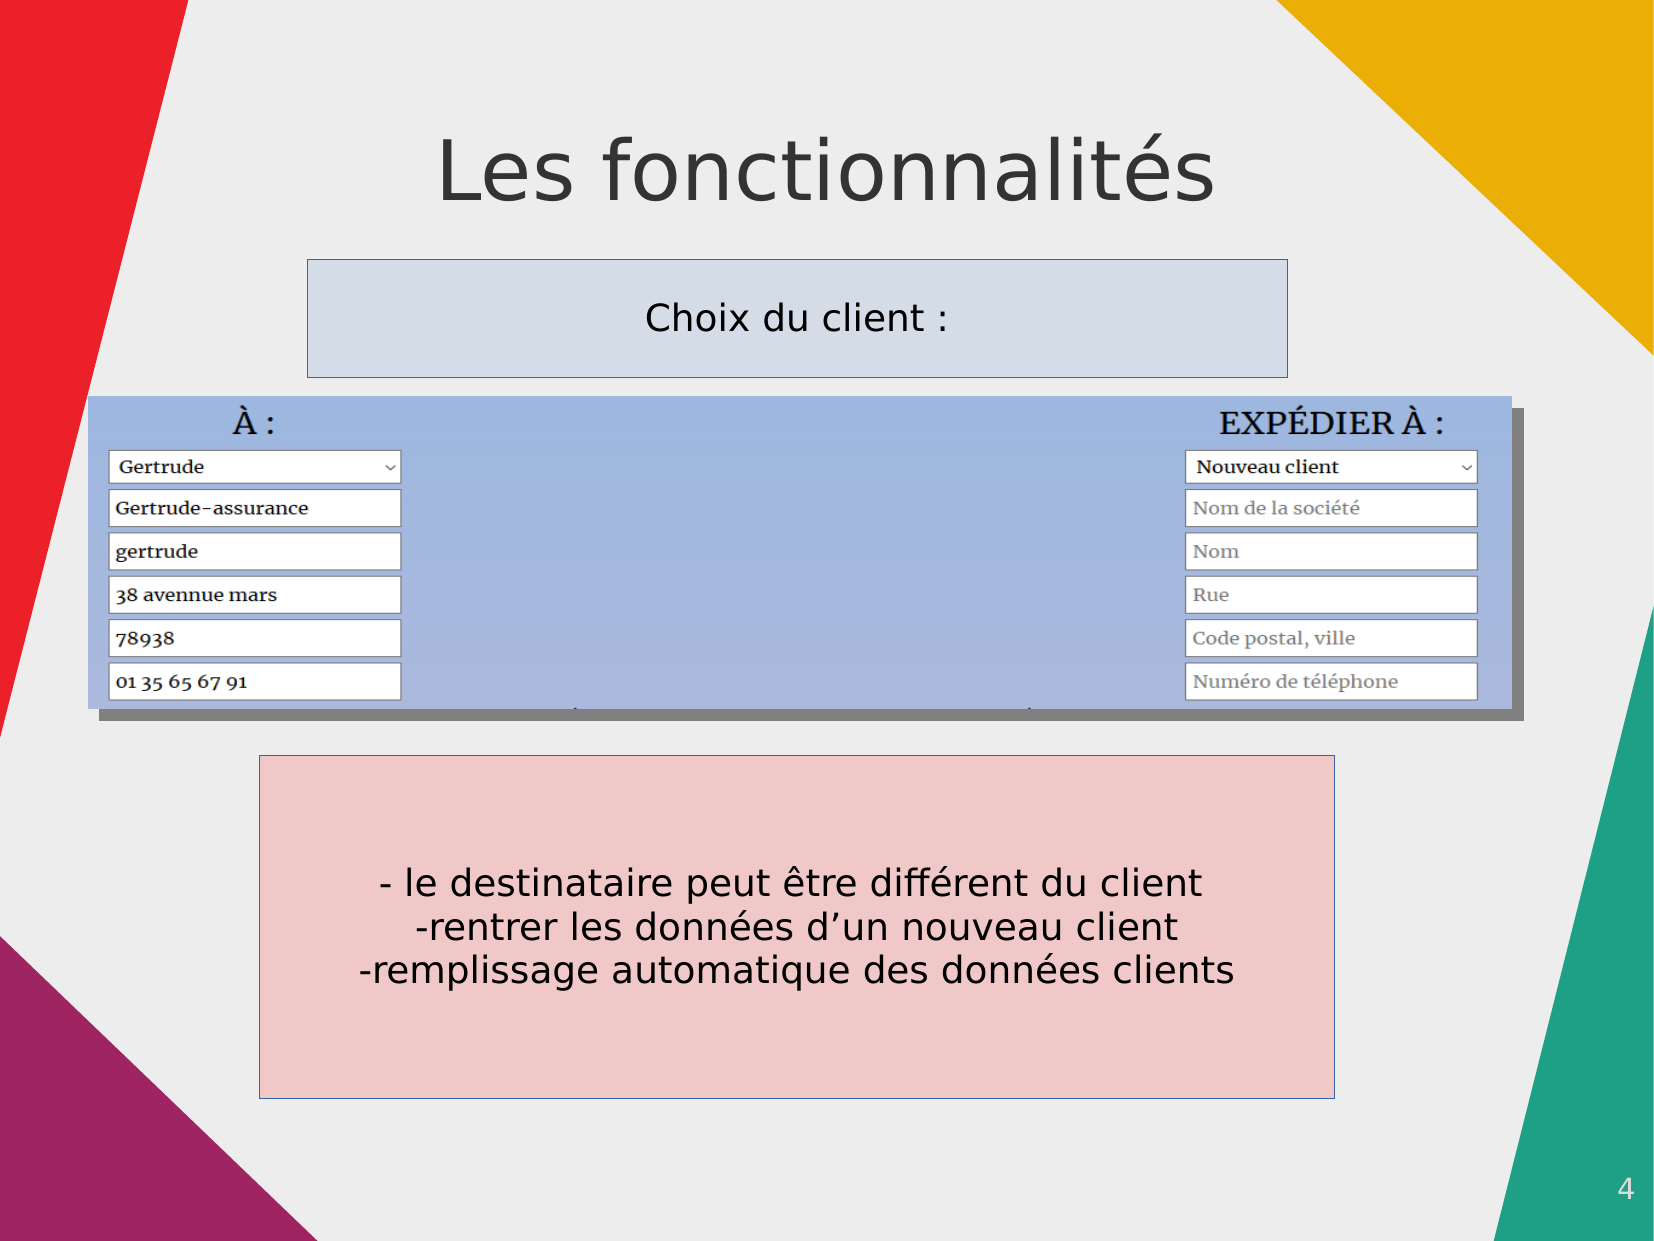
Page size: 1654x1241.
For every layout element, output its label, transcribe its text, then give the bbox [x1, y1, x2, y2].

title Les fonctionnalités [114, 73, 1539, 271]
picture [88, 396, 1512, 709]
text_box - le destinataire peut être différent du client -rentrer les données d’un nouveau client -remplissage automatique des données clients [259, 755, 1335, 1099]
text_box Choix du client : [307, 259, 1288, 378]
